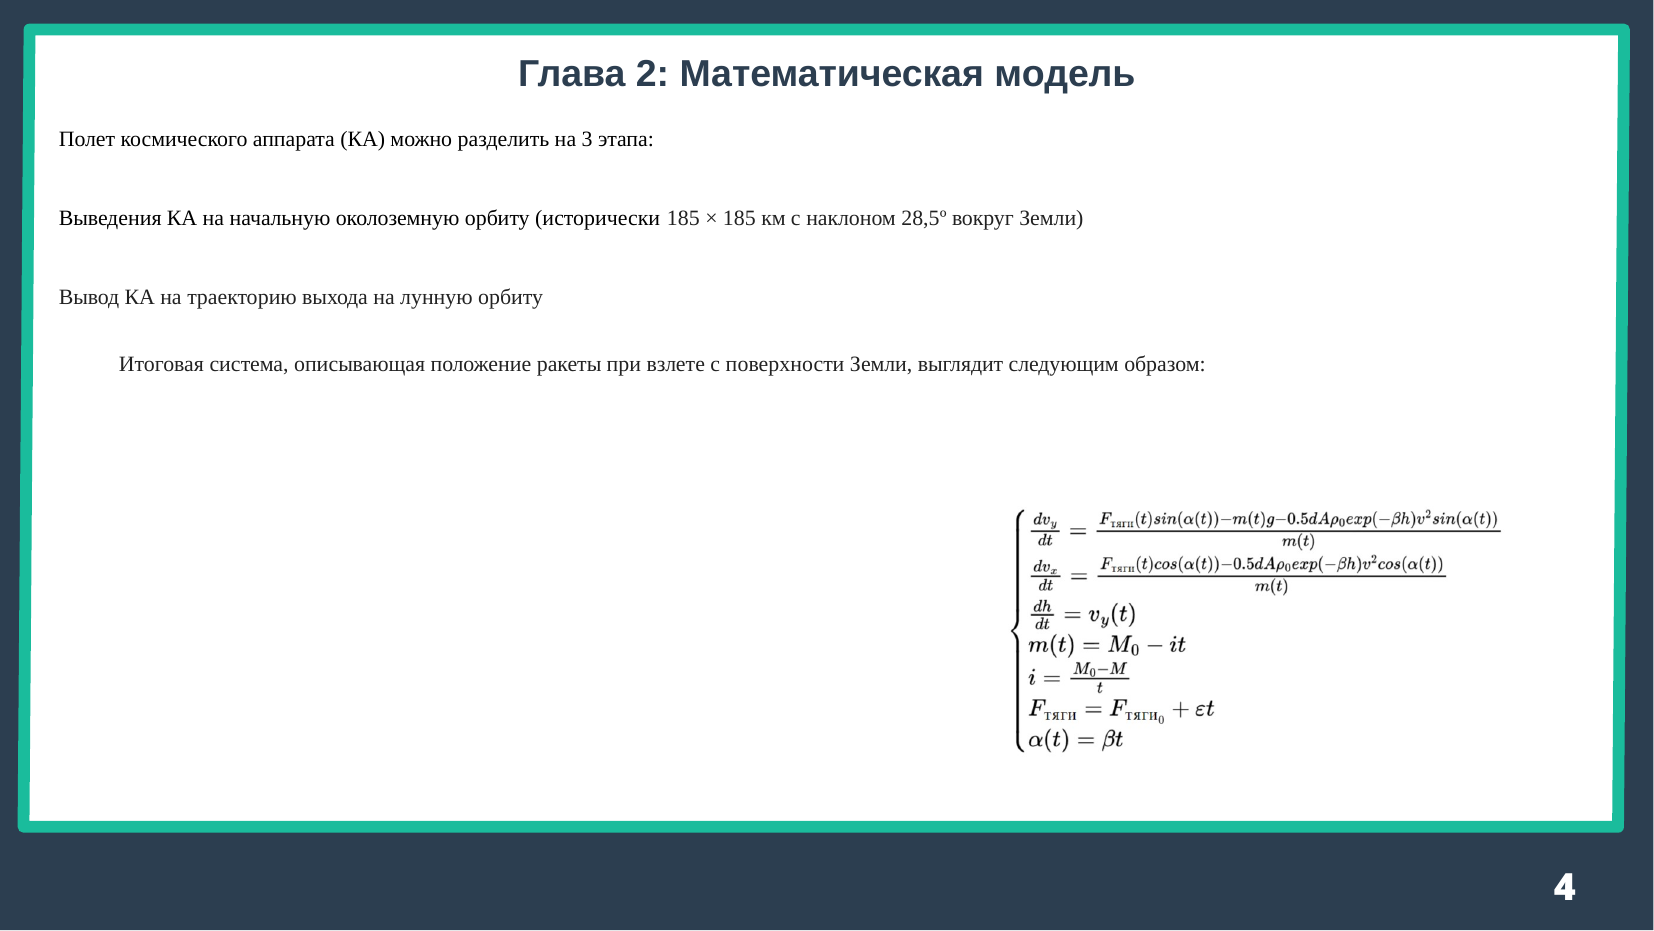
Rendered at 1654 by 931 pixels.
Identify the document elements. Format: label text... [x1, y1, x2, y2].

title Глава 2: Математическая модель [442, 0, 1211, 118]
list Полет космического аппарата (КА) можно разделить на 3 этапа: Выведения КА на начальную околоземную орбиту (исторически 185 × 185 км с наклоном 28,5º вокруг Земли) Вывод КА на траекторию выхода на лунную орбиту Итоговая система, описывающая положение ракеты при взлете с поверхности Земли, выглядит следующим образом: Посадка на поверхность [59, 118, 1388, 473]
picture [1003, 501, 1509, 760]
